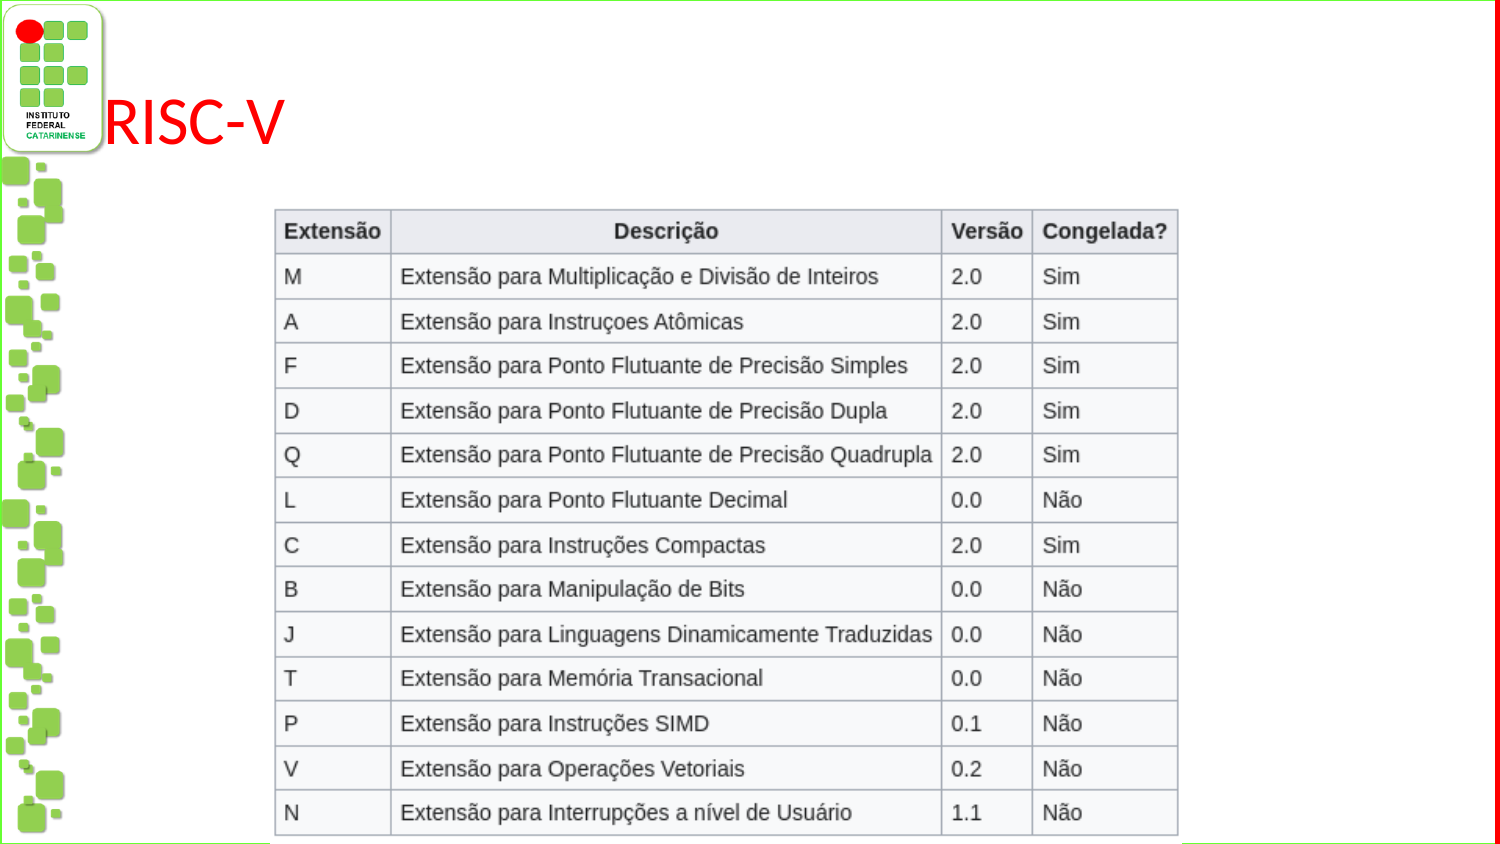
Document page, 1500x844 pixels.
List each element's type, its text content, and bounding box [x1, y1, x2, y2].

picture [0, 0, 1500, 844]
title RISC-V [103, 44, 1397, 208]
